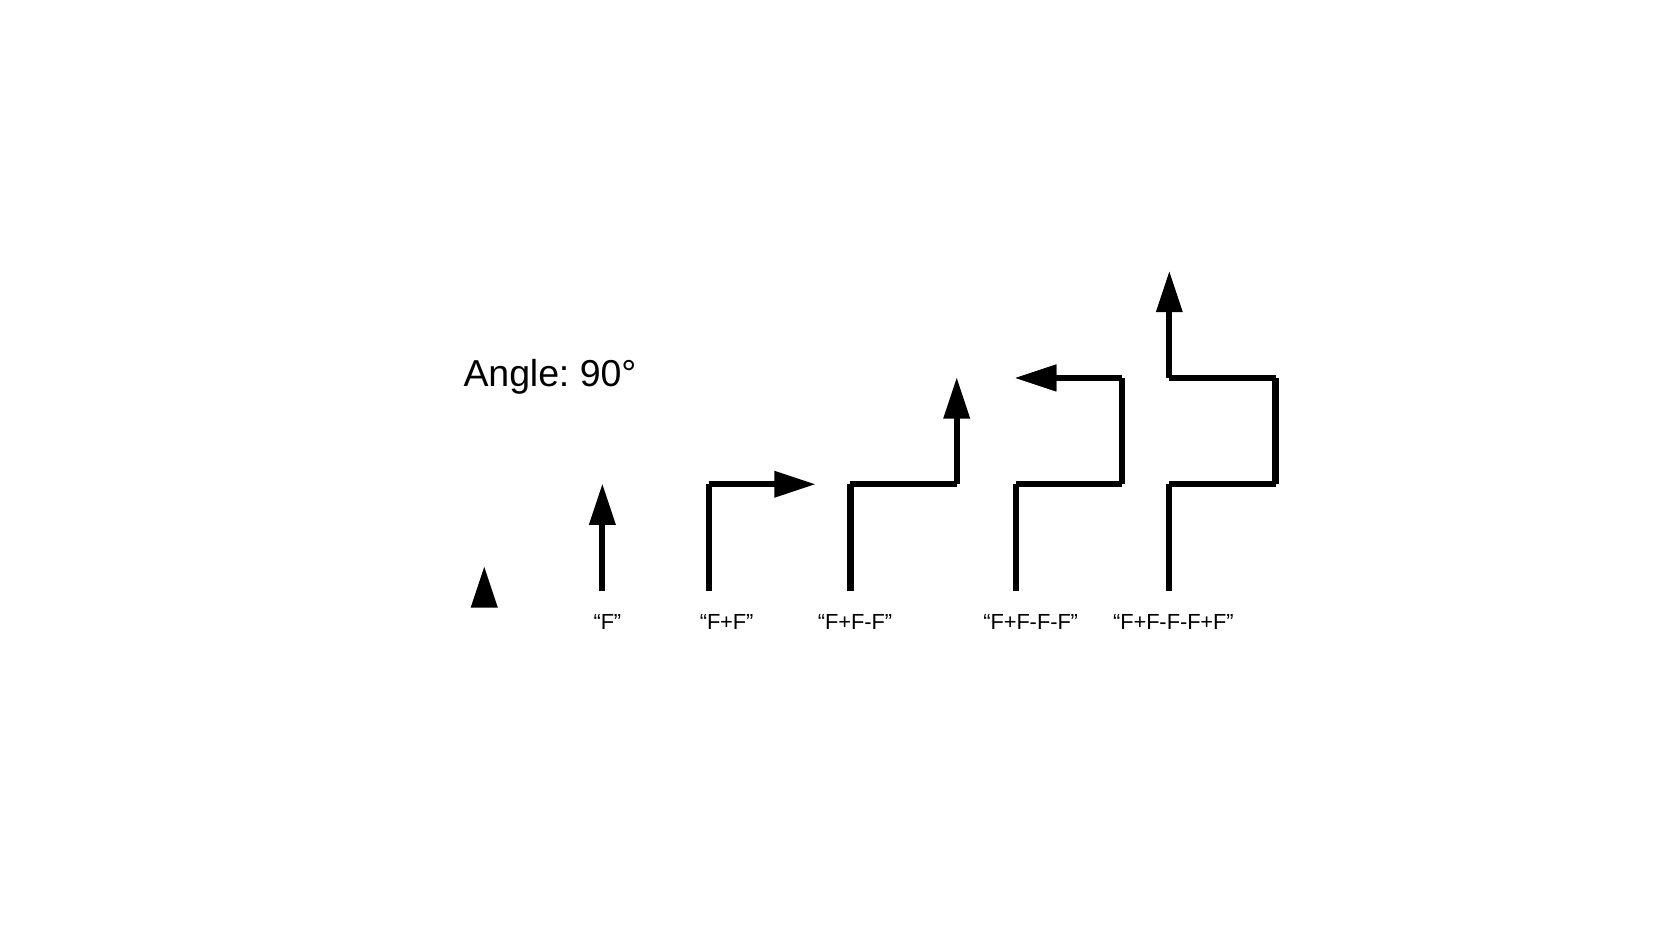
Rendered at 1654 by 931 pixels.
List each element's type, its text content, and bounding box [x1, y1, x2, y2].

text_box “F” [578, 602, 685, 642]
text_box “F+F” [685, 602, 803, 642]
text_box Angle: 90° [448, 344, 662, 402]
text_box “F+F-F-F+F” [1098, 602, 1276, 666]
text_box “F+F-F” [803, 602, 934, 642]
text_box “F+F-F-F” [968, 602, 1098, 642]
